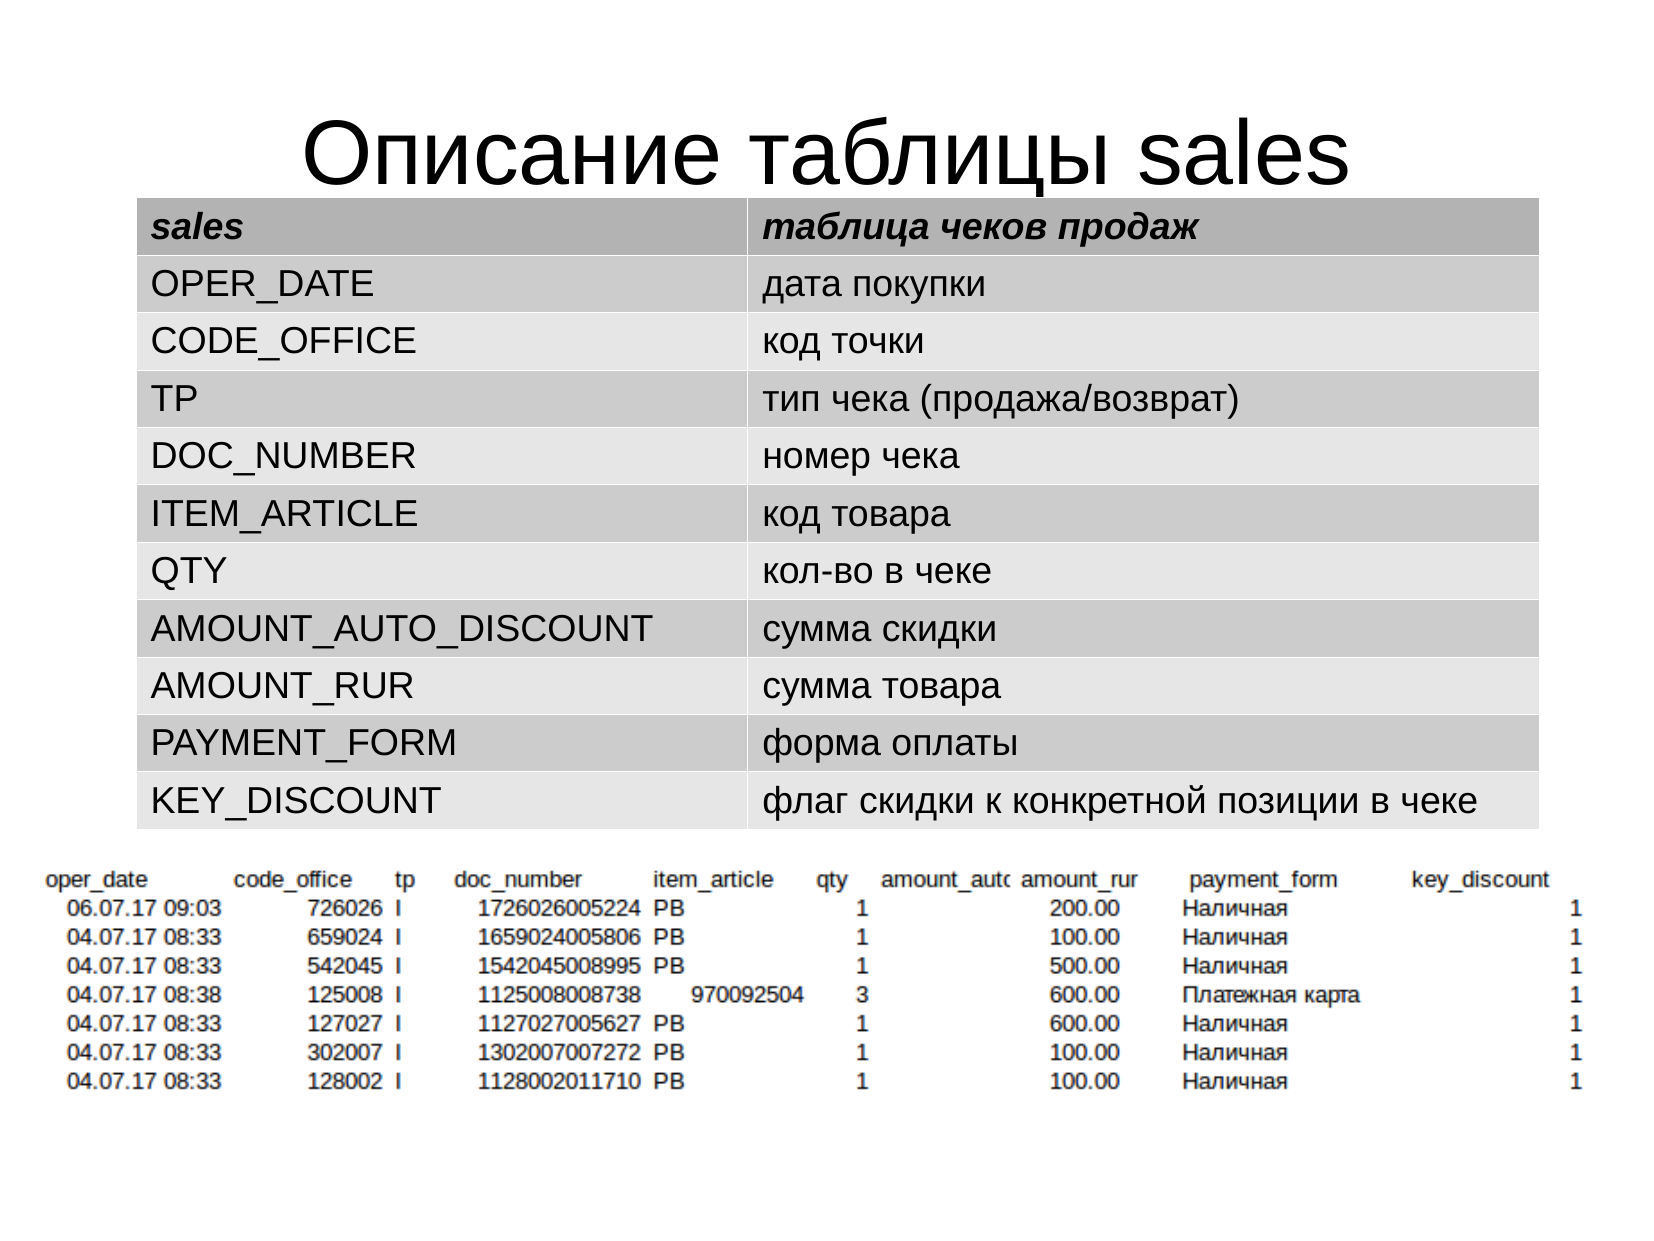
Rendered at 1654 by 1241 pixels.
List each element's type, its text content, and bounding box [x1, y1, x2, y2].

table_cell KEY_DISCOUNT [137, 772, 747, 829]
table_cell AMOUNT_AUTO_DISCOUNT [137, 600, 747, 657]
table_cell флаг скидки к конкретной позиции в чеке [748, 772, 1539, 829]
table_cell CODE_OFFICE [137, 313, 747, 370]
table_cell AMOUNT_RUR [137, 658, 747, 714]
table_cell DOC_NUMBER [137, 428, 747, 484]
table_cell тип чека (продажа/возврат) [748, 371, 1539, 427]
table_cell ITEM_ARTICLE [137, 485, 747, 542]
table_cell сумма товара [748, 658, 1539, 714]
table_cell TP [137, 371, 747, 427]
picture [35, 864, 1595, 1111]
table_cell код точки [748, 313, 1539, 370]
table_cell дата покупки [748, 256, 1539, 312]
table_cell код товара [748, 485, 1539, 542]
table_header sales [137, 198, 747, 255]
table_cell QTY [137, 543, 747, 599]
title Описание таблицы sales [82, 49, 1571, 257]
table_header таблица чеков продаж [748, 198, 1539, 255]
table_cell кол-во в чеке [748, 543, 1539, 599]
table_cell сумма скидки [748, 600, 1539, 657]
table_cell PAYMENT_FORM [137, 715, 747, 771]
table_cell форма оплаты [748, 715, 1539, 771]
table_cell номер чека [748, 428, 1539, 484]
table_cell OPER_DATE [137, 256, 747, 312]
